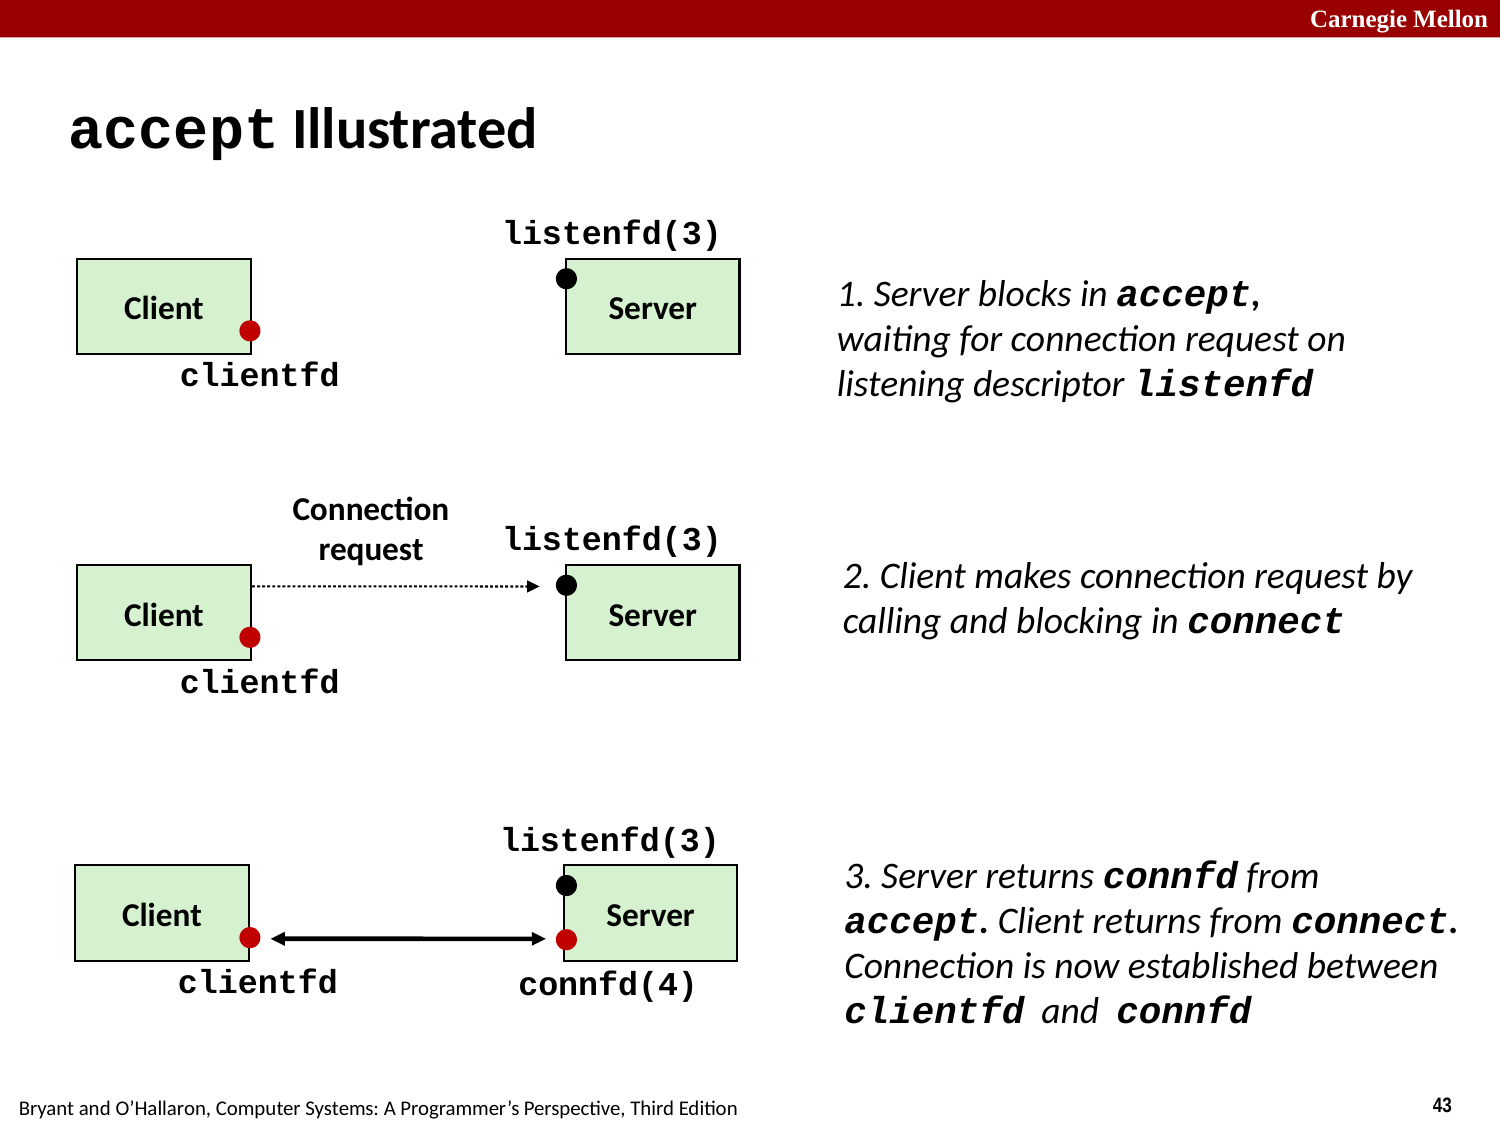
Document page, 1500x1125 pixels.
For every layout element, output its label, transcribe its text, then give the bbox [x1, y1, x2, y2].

text_box connfd(4) [503, 954, 714, 1010]
text_box [555, 929, 577, 951]
text_box Client [75, 865, 249, 961]
text_box listenfd(3) [487, 510, 737, 565]
text_box 1. Server blocks in accept, waiting for connection request on listening descriptor listenfd [822, 261, 1363, 412]
text_box listenfd(3) [485, 810, 735, 866]
text_box 2. Client makes connection request by calling and blocking in connect [828, 543, 1463, 649]
text_box [555, 574, 577, 596]
text_box Server [565, 565, 740, 661]
text_box clientfd [162, 952, 353, 1008]
text_box Connection request [277, 479, 465, 575]
text_box Client [77, 565, 251, 661]
text_box Client [77, 258, 251, 354]
text_box listenfd(3) [487, 203, 737, 259]
text_box clientfd [165, 652, 355, 708]
title accept Illustrated [53, 78, 1429, 173]
text_box Server [563, 865, 738, 961]
text_box Server [565, 258, 740, 354]
text_box [555, 875, 577, 897]
text_box [239, 927, 261, 949]
text_box [555, 268, 577, 290]
text_box [239, 626, 261, 648]
text_box [239, 320, 261, 342]
text_box clientfd [165, 345, 355, 401]
text_box 3. Server returns connfd from accept. Client returns from connect. Connection is now established between clientfd and connfd [829, 843, 1488, 1039]
